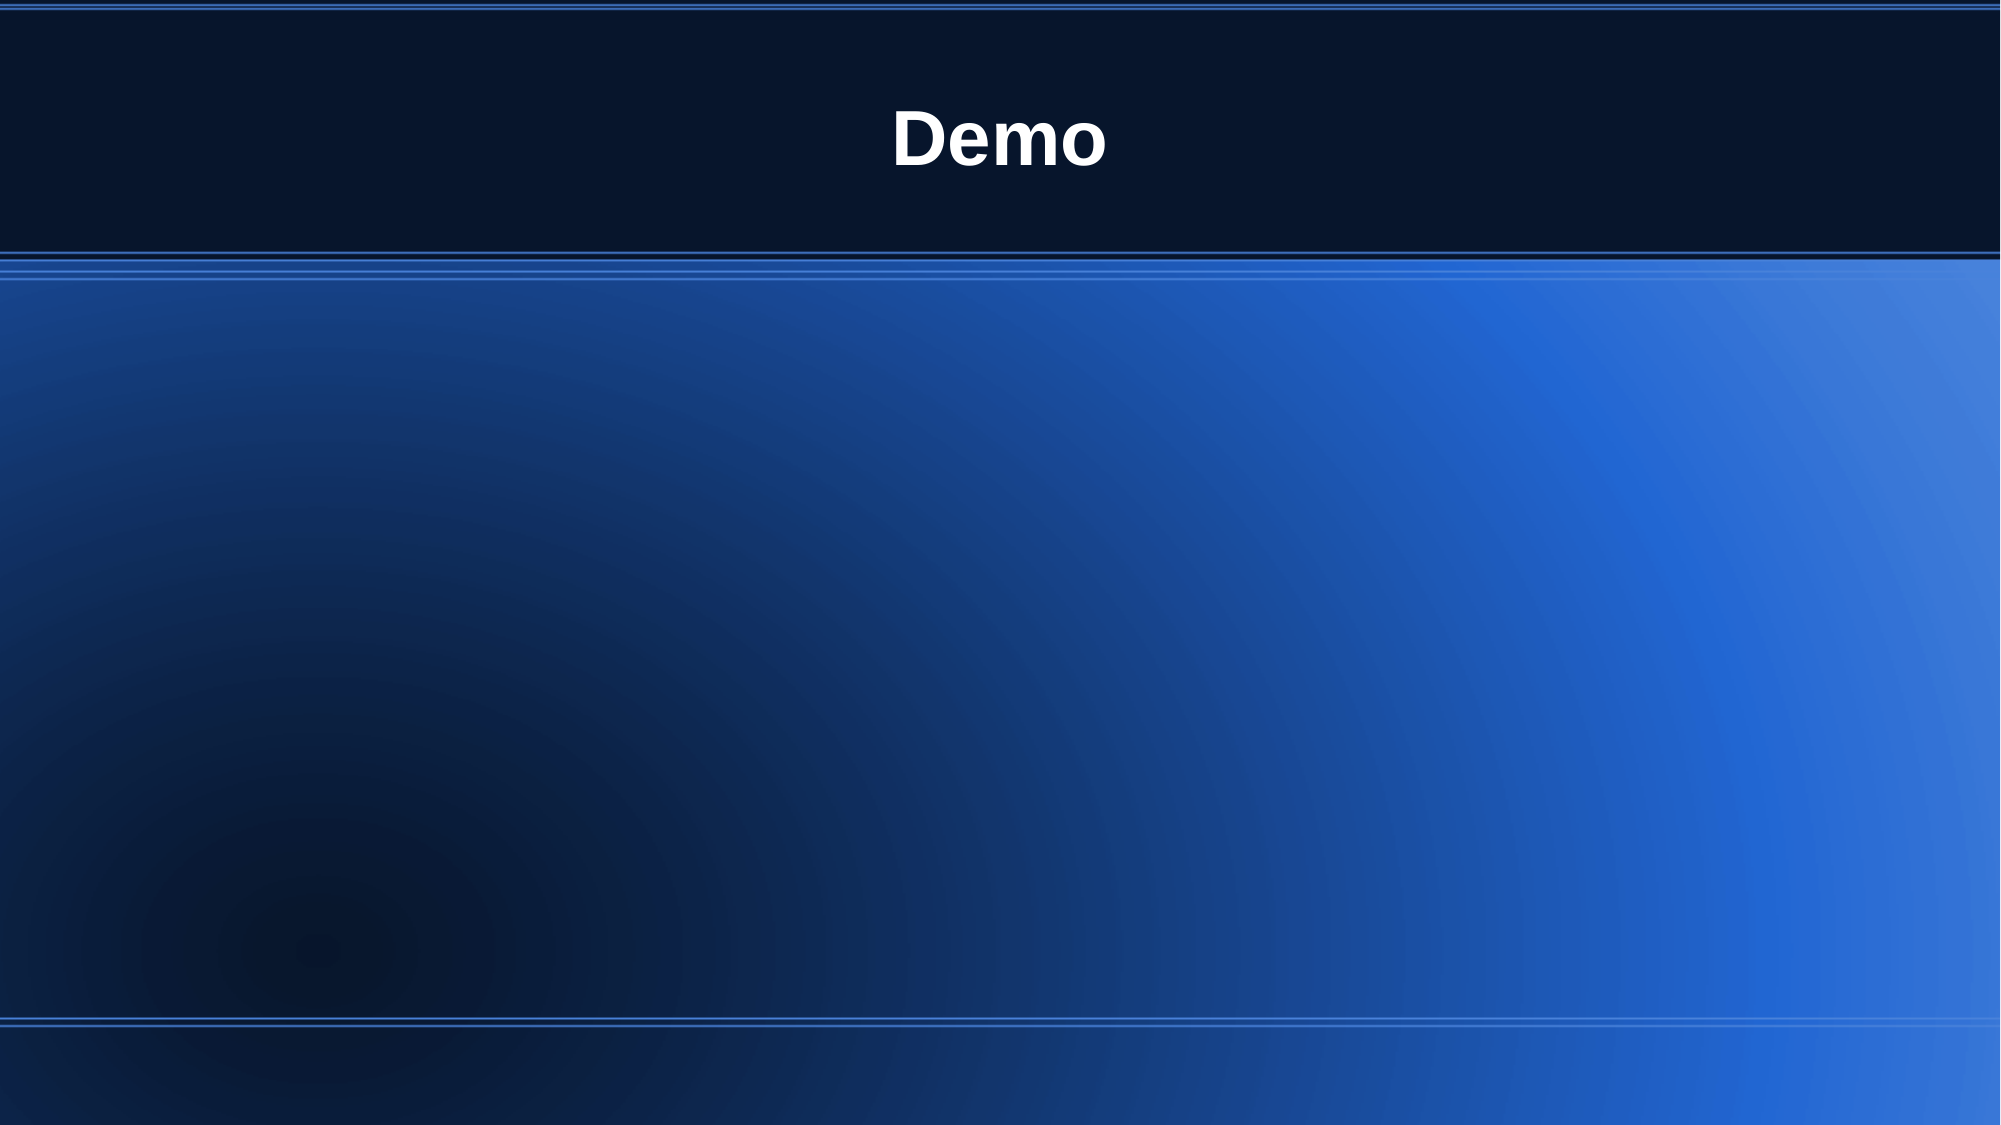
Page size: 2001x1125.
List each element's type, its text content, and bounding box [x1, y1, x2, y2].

title Demo [99, 44, 1900, 233]
picture [0, 0, 2001, 1125]
